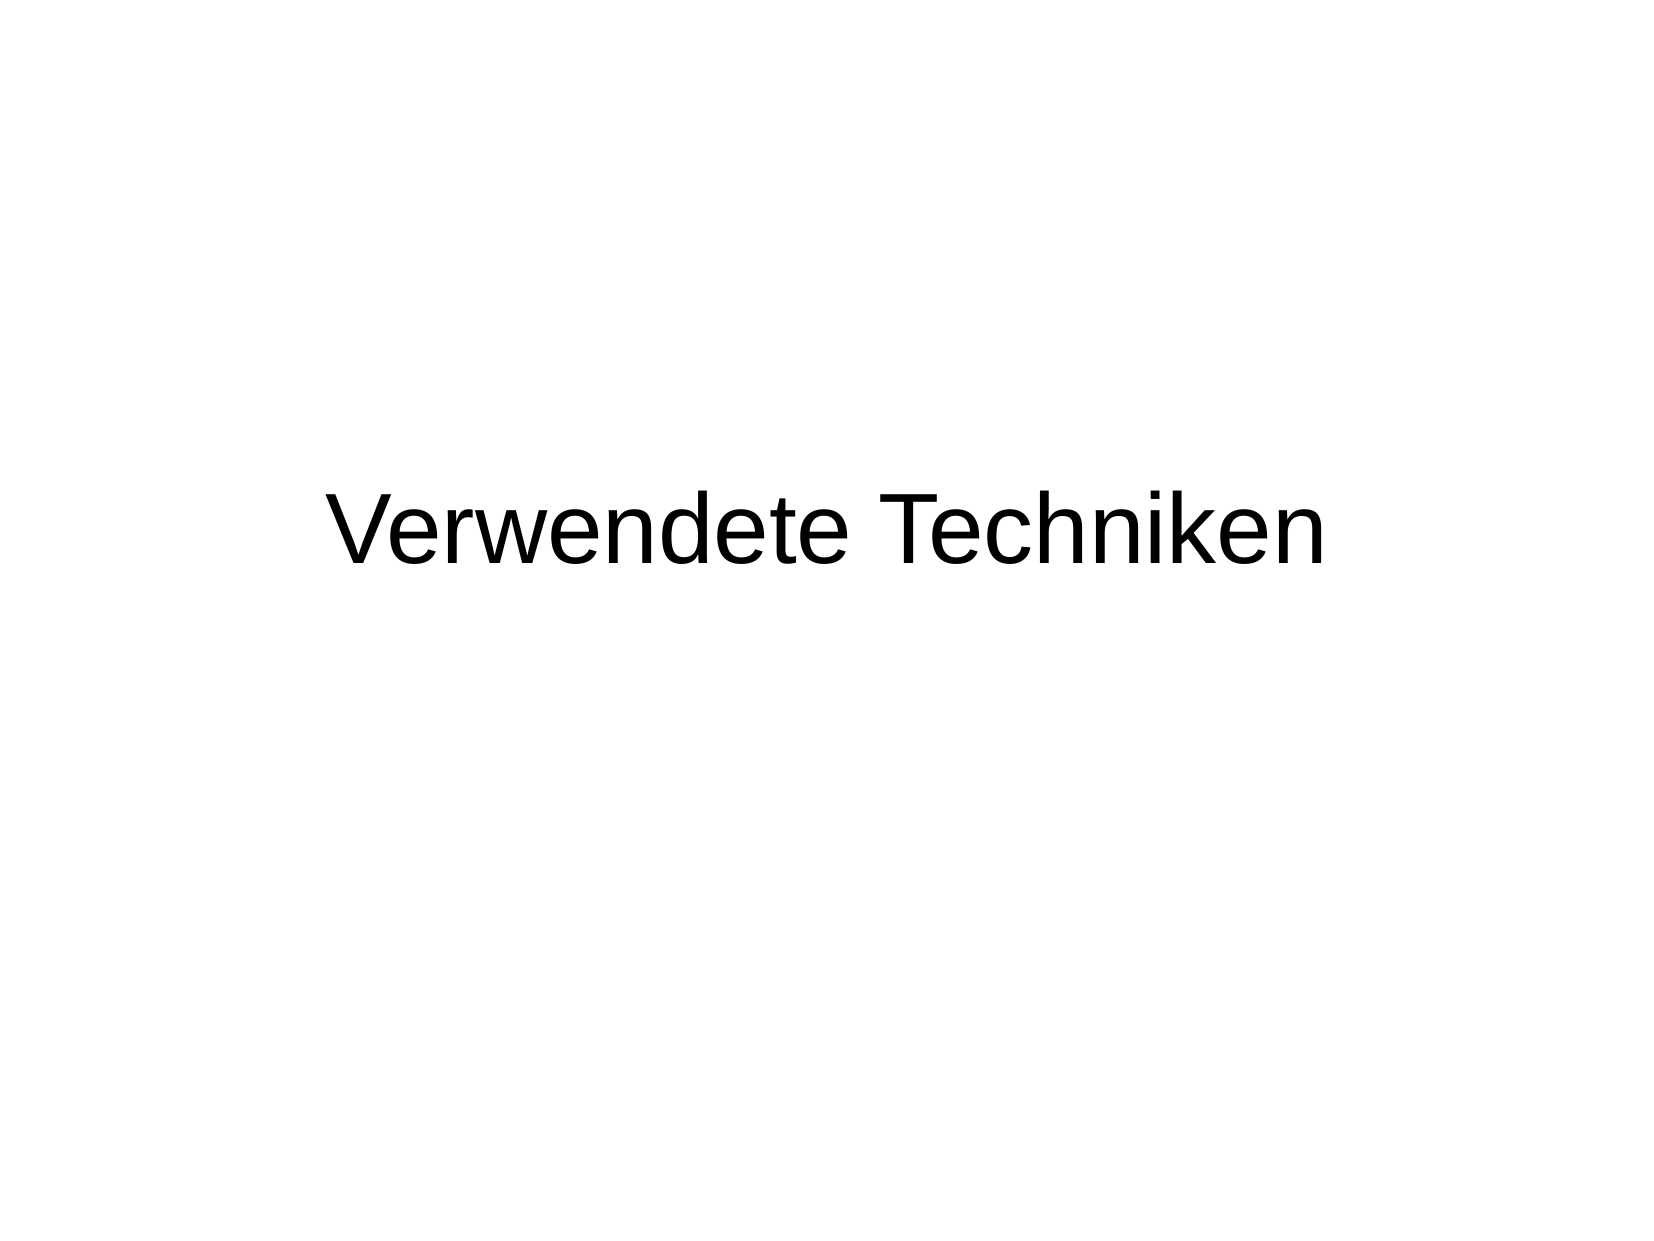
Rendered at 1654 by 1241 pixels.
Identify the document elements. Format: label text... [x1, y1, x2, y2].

subtitle Verwendete Techniken [82, 49, 1571, 1010]
